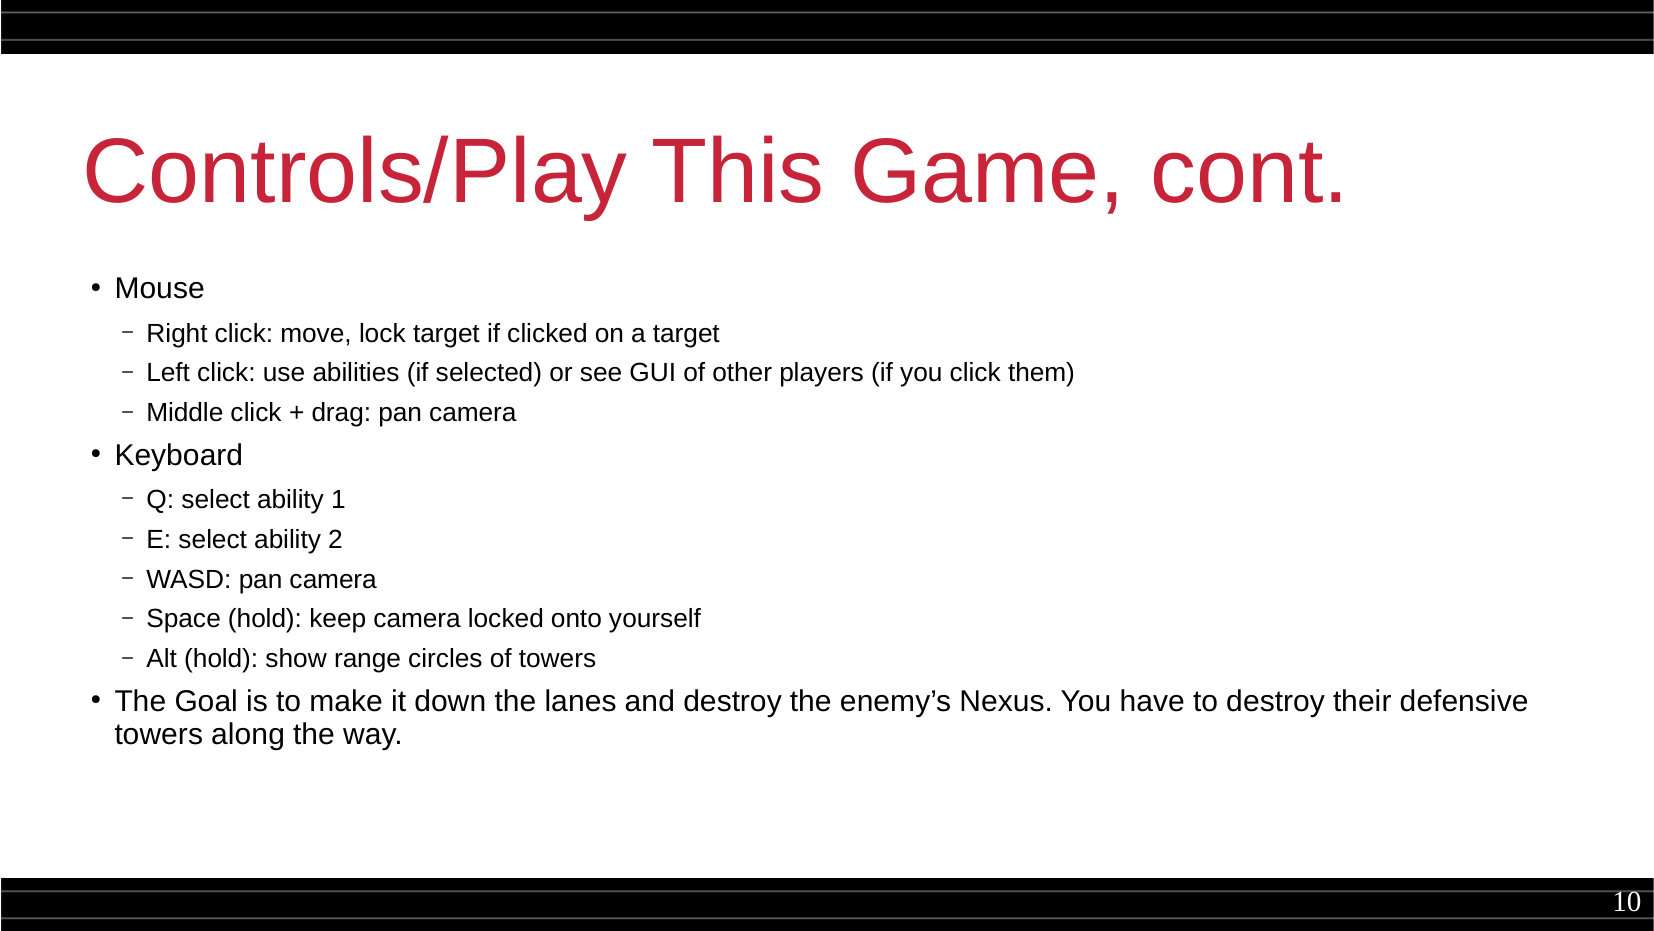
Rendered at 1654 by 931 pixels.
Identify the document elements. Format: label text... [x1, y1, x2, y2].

title Controls/Play This Game, cont. [82, 92, 1571, 249]
list Mouse Right click: move, lock target if clicked on a target Left click: use abilities (if selected) or see GUI of other players (if you click them) Middle click + drag: pan camera Keyboard Q: select ability 1 E: select ability 2 WASD: pan camera Space (hold): keep camera locked onto yourself Alt (hold): show range circles of towers The Goal is to make it down the lanes and destroy the enemy’s Nexus. You have to destroy their defensive towers along the way. [82, 271, 1571, 758]
picture [1, 878, 1654, 931]
picture [1, 0, 1654, 54]
